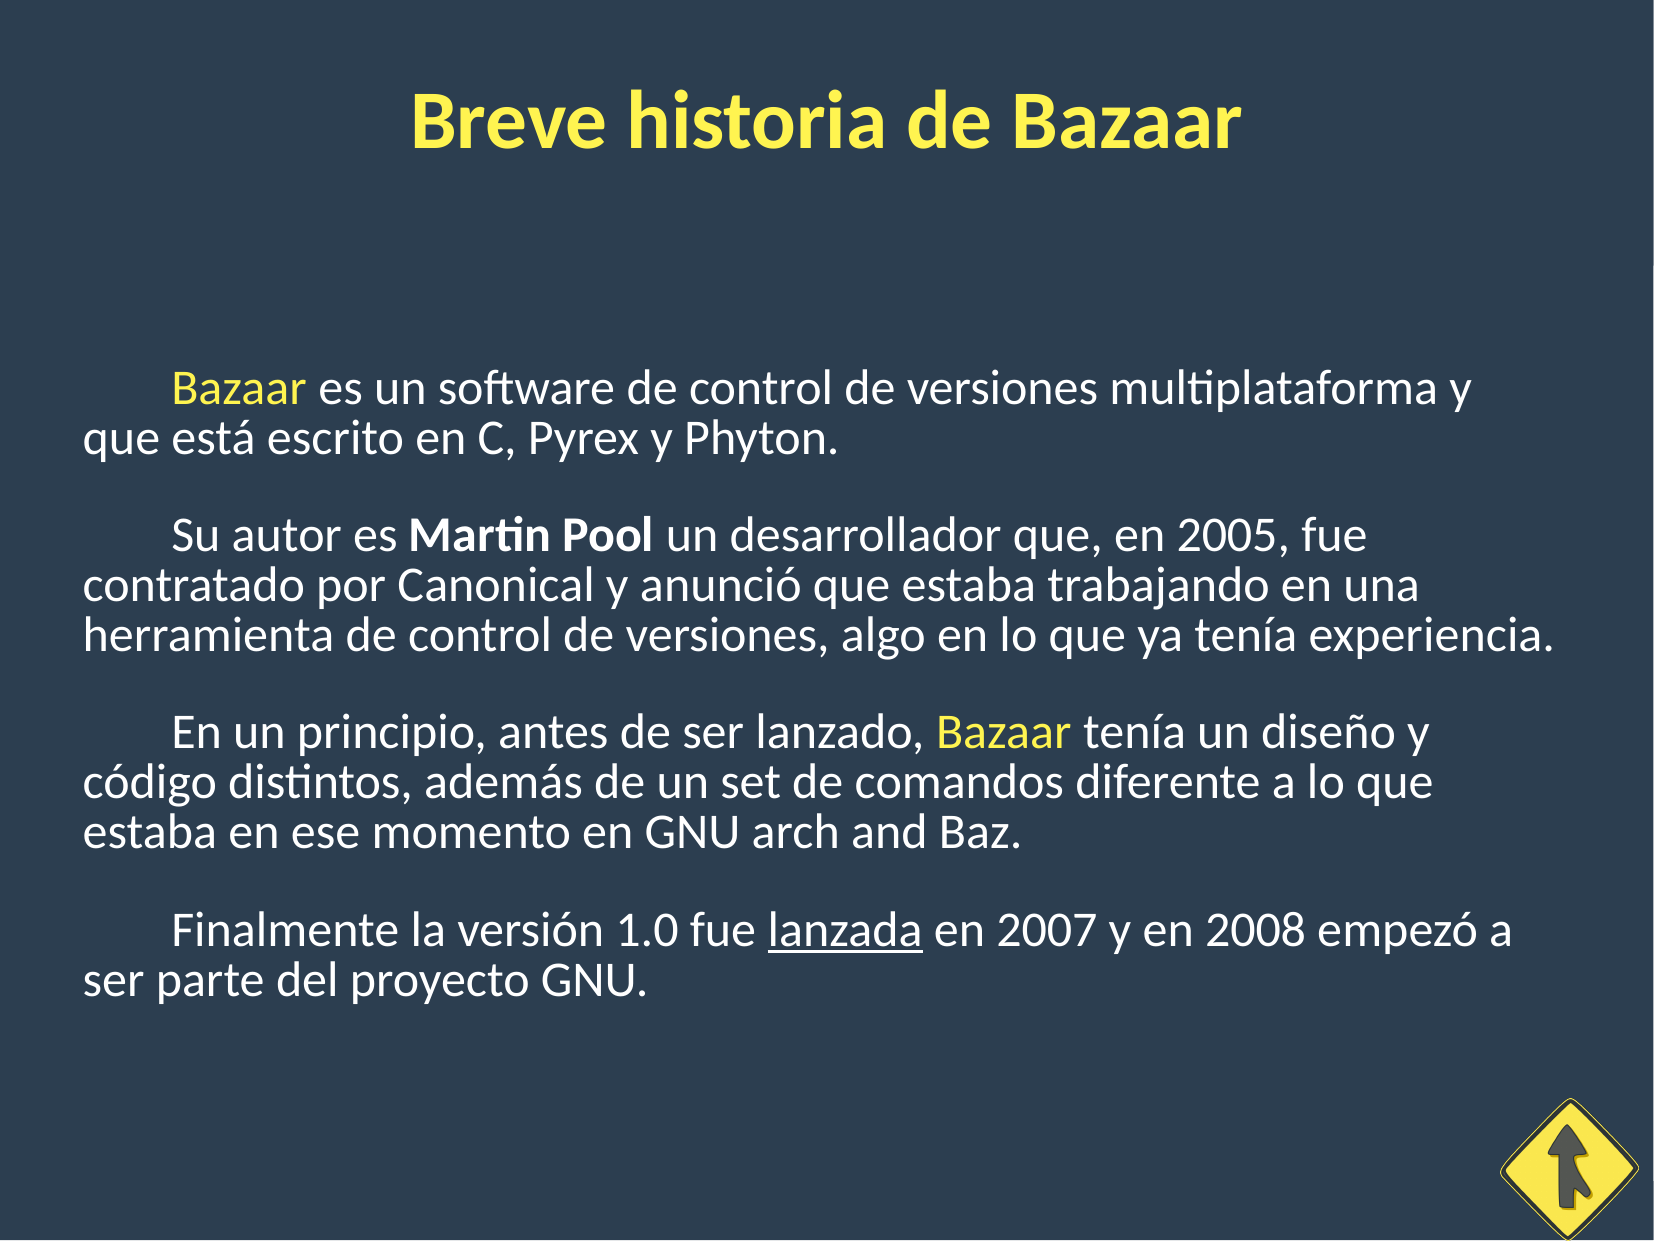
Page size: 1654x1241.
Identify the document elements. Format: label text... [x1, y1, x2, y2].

list Bazaar es un software de control de versiones multiplataforma y que está escrito en C, Pyrex y Phyton. Su autor es Martin Pool un desarrollador que, en 2005, fue contratado por Canonical y anunció que estaba trabajando en una herramienta de control de versiones, algo en lo que ya tenía experiencia. En un principio, antes de ser lanzado, Bazaar tenía un diseño y código distintos, además de un set de comandos diferente a lo que estaba en ese momento en GNU arch and Baz. Finalmente la versión 1.0 fue lanzada en 2007 y en 2008 empezó a ser parte del proyecto GNU. [82, 290, 1571, 1010]
picture [1500, 1098, 1639, 1241]
title Breve historia de Bazaar [59, 49, 1595, 207]
